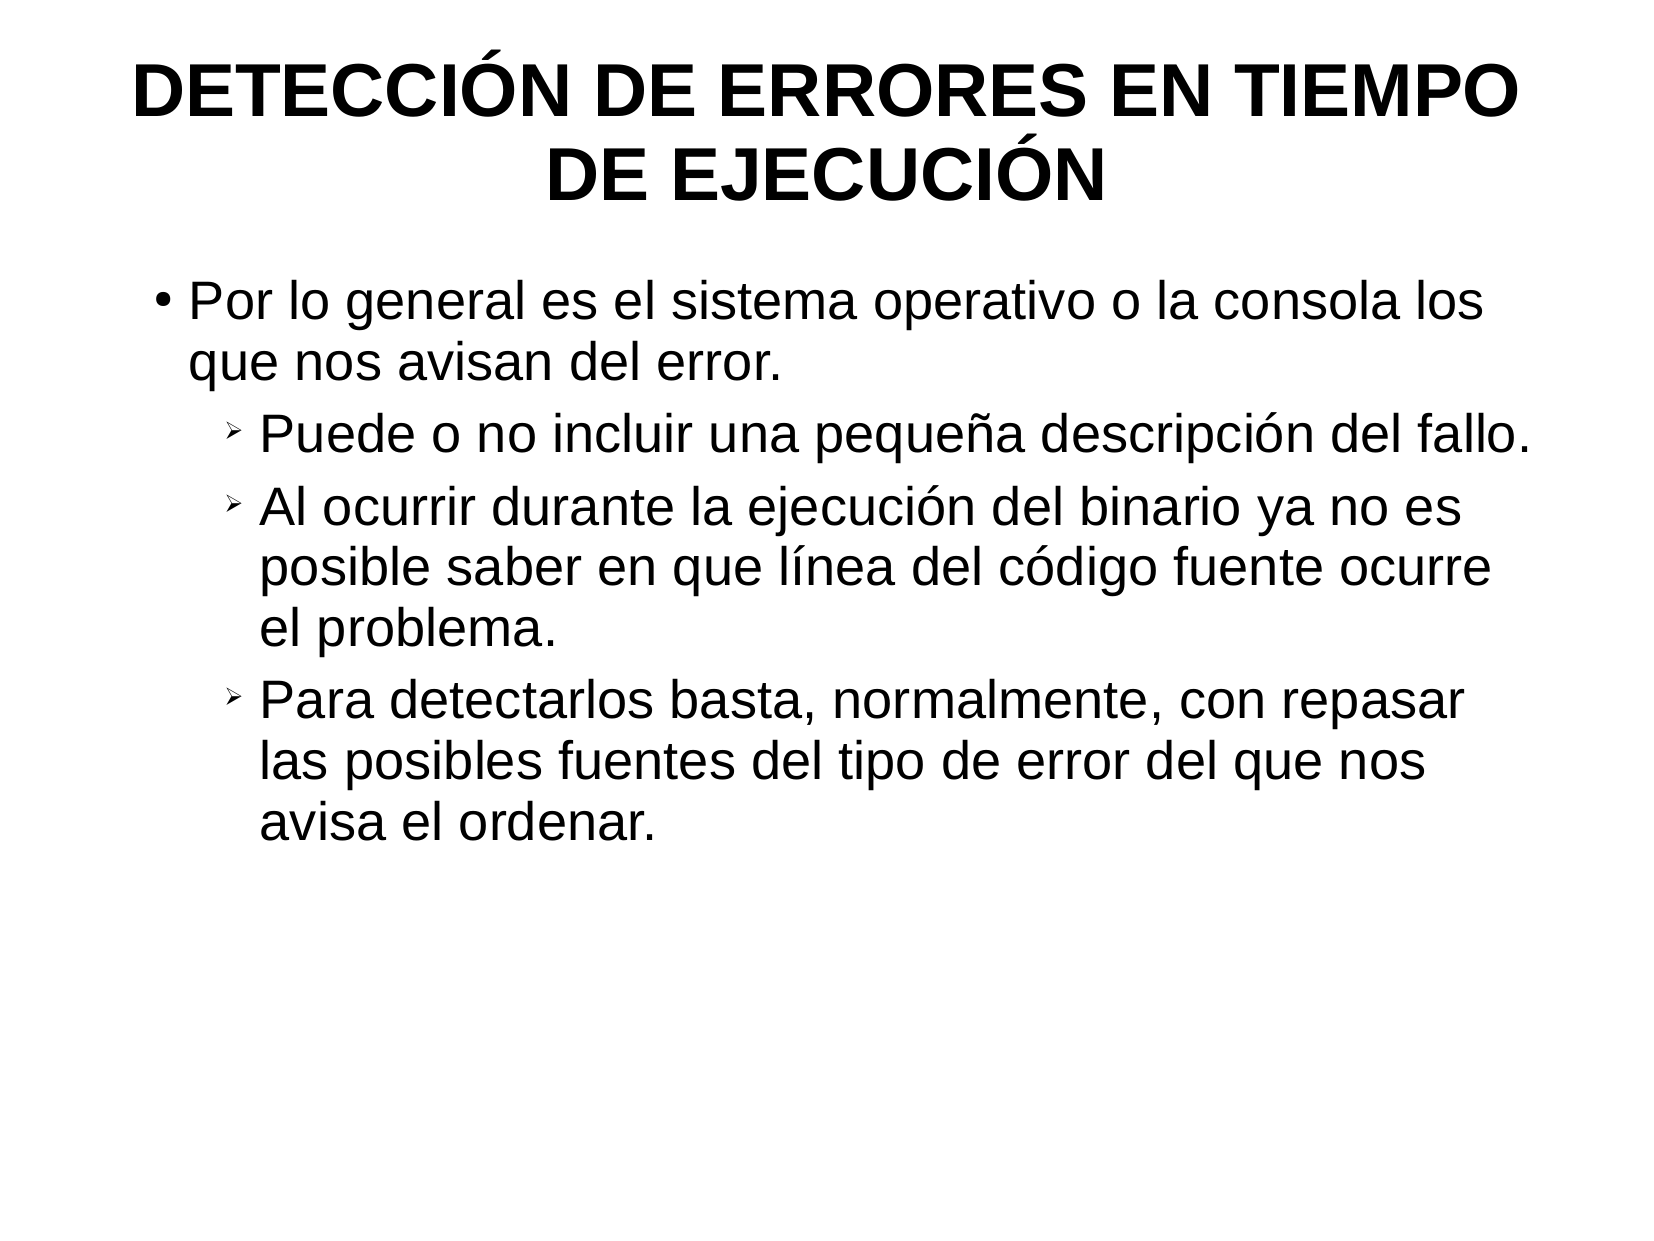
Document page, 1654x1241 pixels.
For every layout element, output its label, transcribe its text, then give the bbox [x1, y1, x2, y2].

subtitle Por lo general es el sistema operativo o la consola los que nos avisan del error. Puede o no incluir una pequeña descripción del fallo. Al ocurrir durante la ejecución del binario ya no es posible saber en que línea del código fuente ocurre el problema. Para detectarlos basta, normalmente, con repasar las posibles fuentes del tipo de error del que nos avisa el ordenar. [153, 270, 1548, 1241]
title DETECCIÓN DE ERRORES EN TIEMPO DE EJECUCIÓN [82, 29, 1571, 237]
